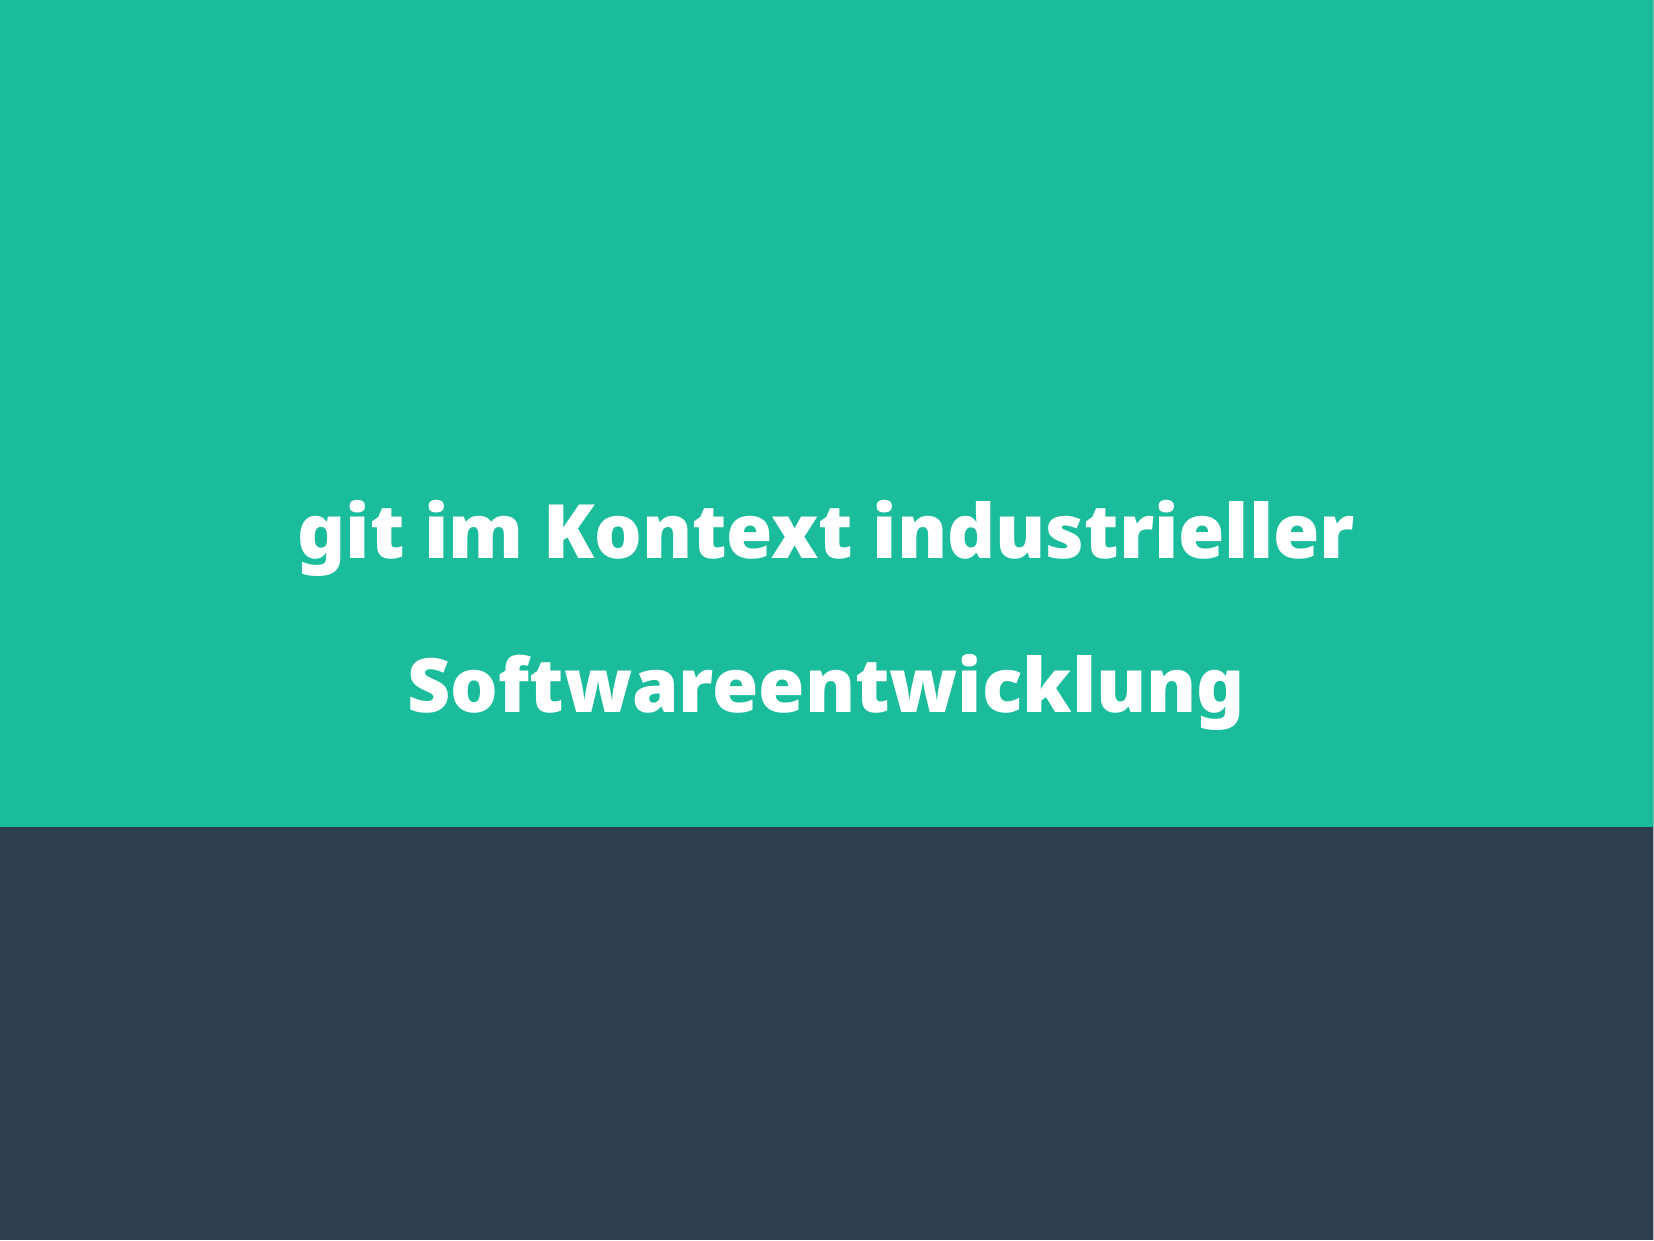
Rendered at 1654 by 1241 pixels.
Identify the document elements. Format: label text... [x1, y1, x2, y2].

title git im Kontext industrieller Softwareentwicklung [59, 439, 1595, 723]
